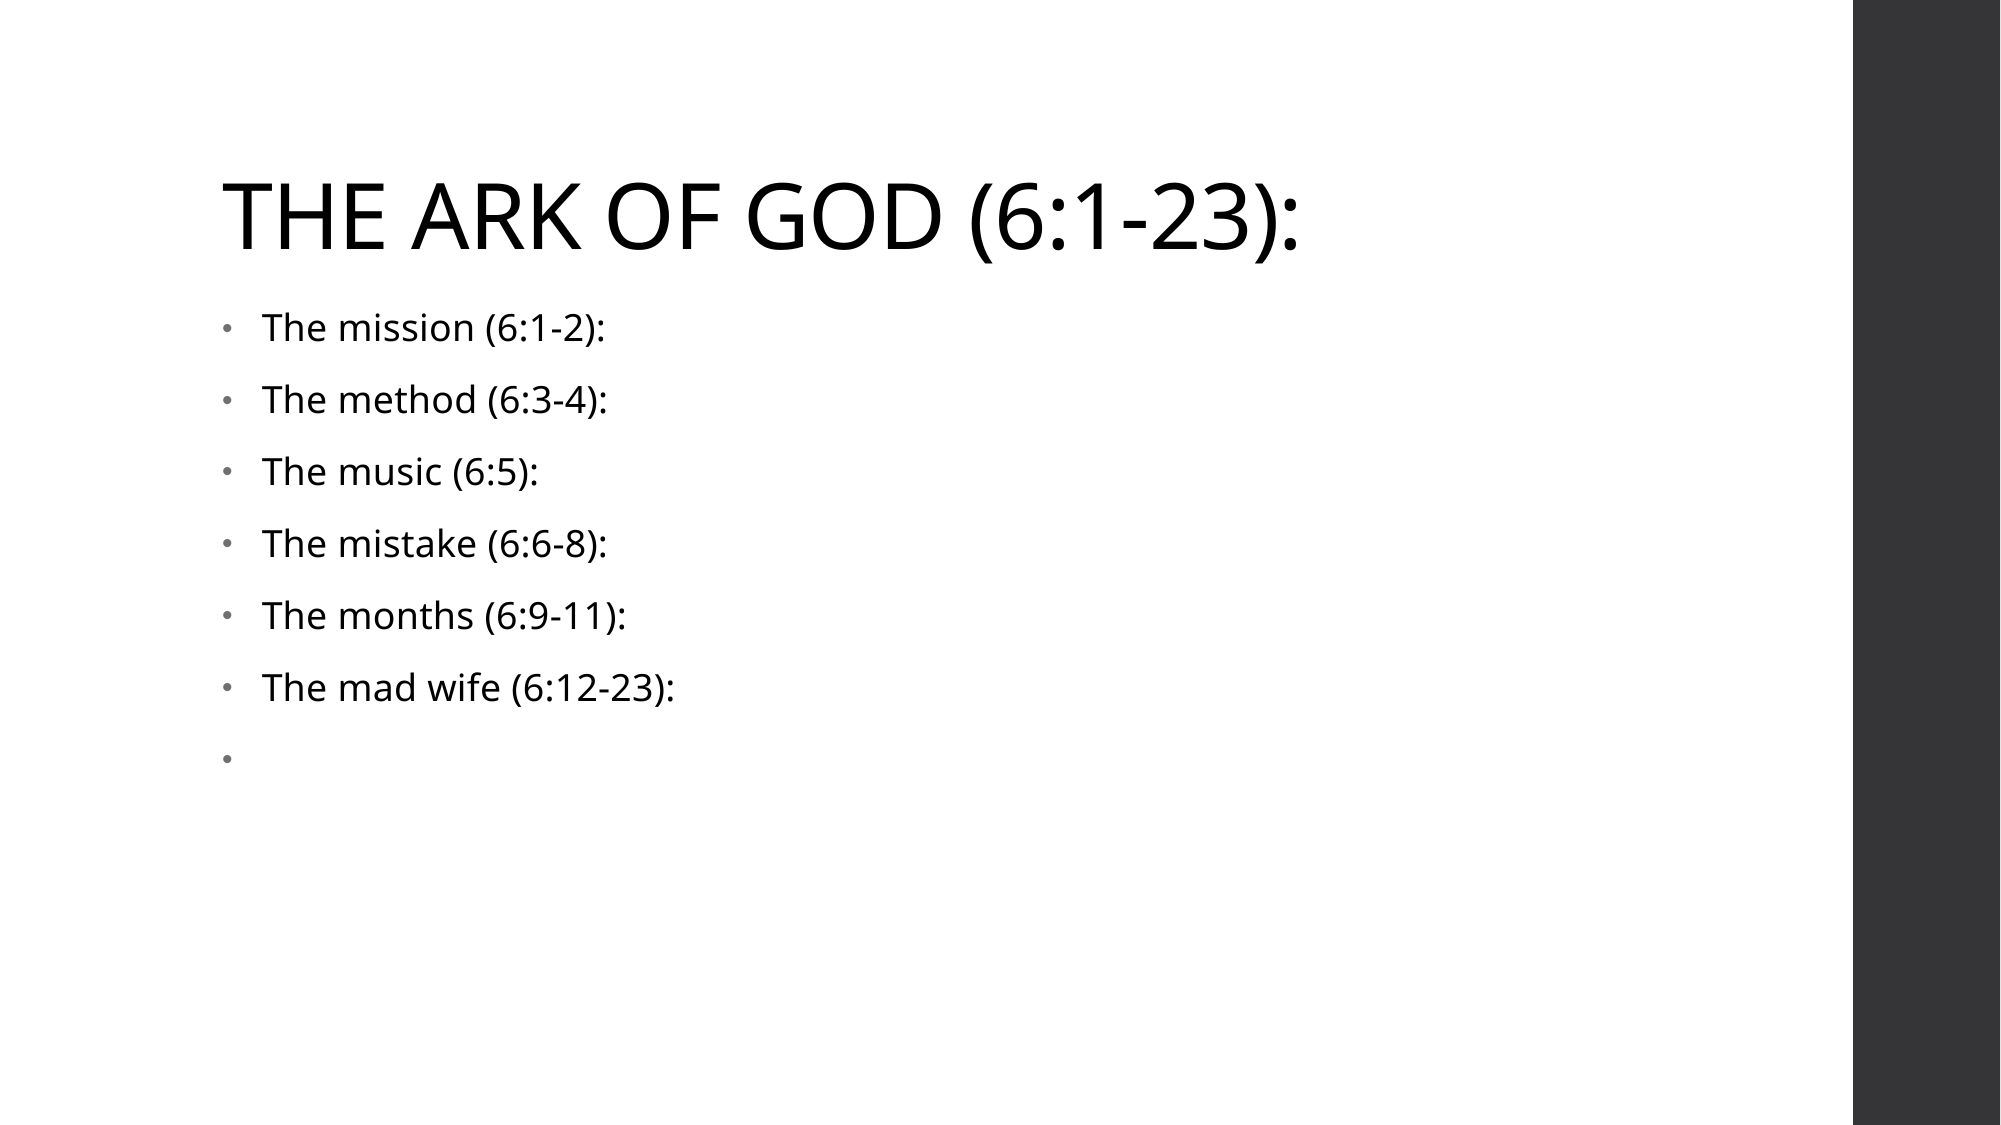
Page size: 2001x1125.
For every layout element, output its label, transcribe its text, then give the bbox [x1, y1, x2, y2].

list The mission (6:1-2): The method (6:3-4): The music (6:5): The mistake (6:6-8): The months (6:9-11): The mad wife (6:12-23): [206, 299, 1617, 1014]
title THE ARK OF GOD (6:1-23): [206, 60, 1797, 278]
